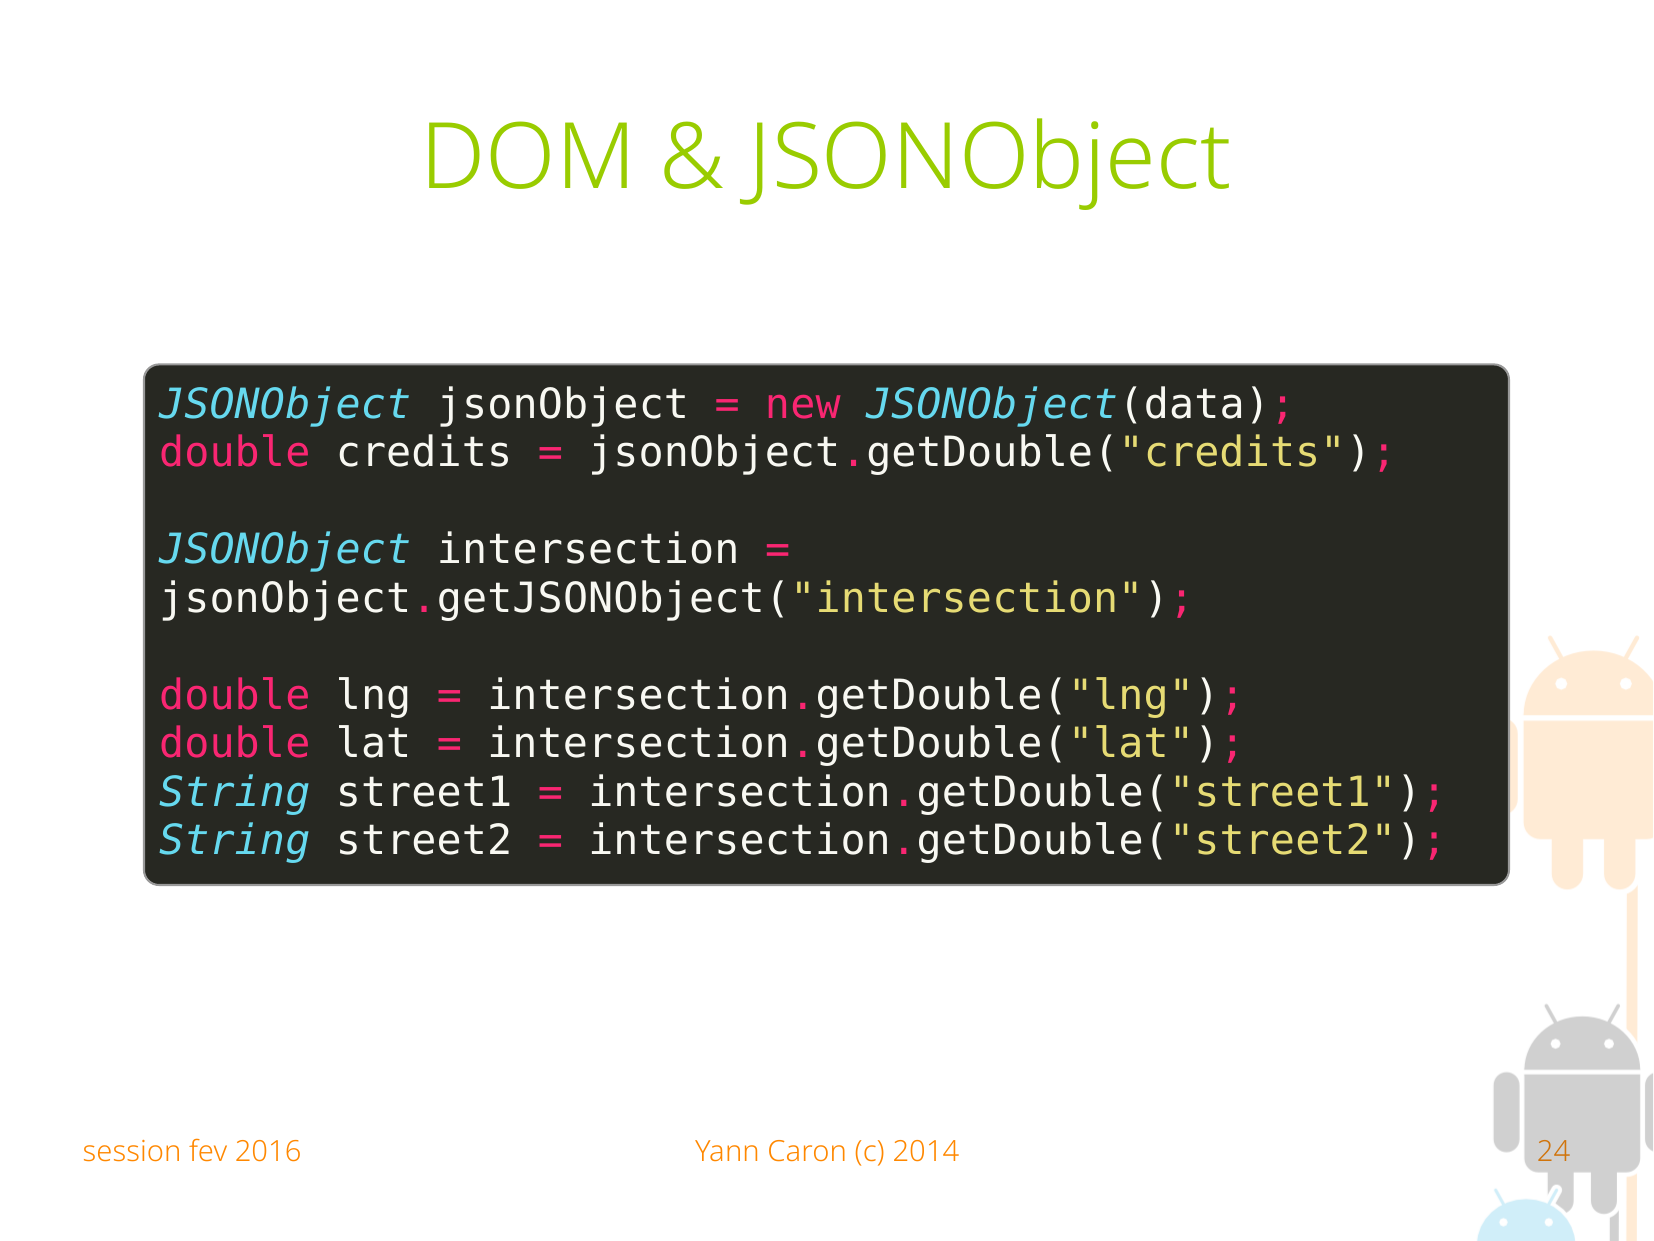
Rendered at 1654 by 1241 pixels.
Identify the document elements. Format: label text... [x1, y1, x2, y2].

picture [240, 423, 1654, 1241]
title DOM & JSONObject [82, 49, 1571, 257]
text_box JSONObject jsonObject = new JSONObject(data); double credits = jsonObject.getDouble("credits"); JSONObject intersection = jsonObject.getJSONObject("intersection"); double lng = intersection.getDouble("lng"); double lat = intersection.getDouble("lat"); String street1 = intersection.getDouble("street1"); String street2 = intersection.getDouble("street2"); [143, 364, 1509, 886]
